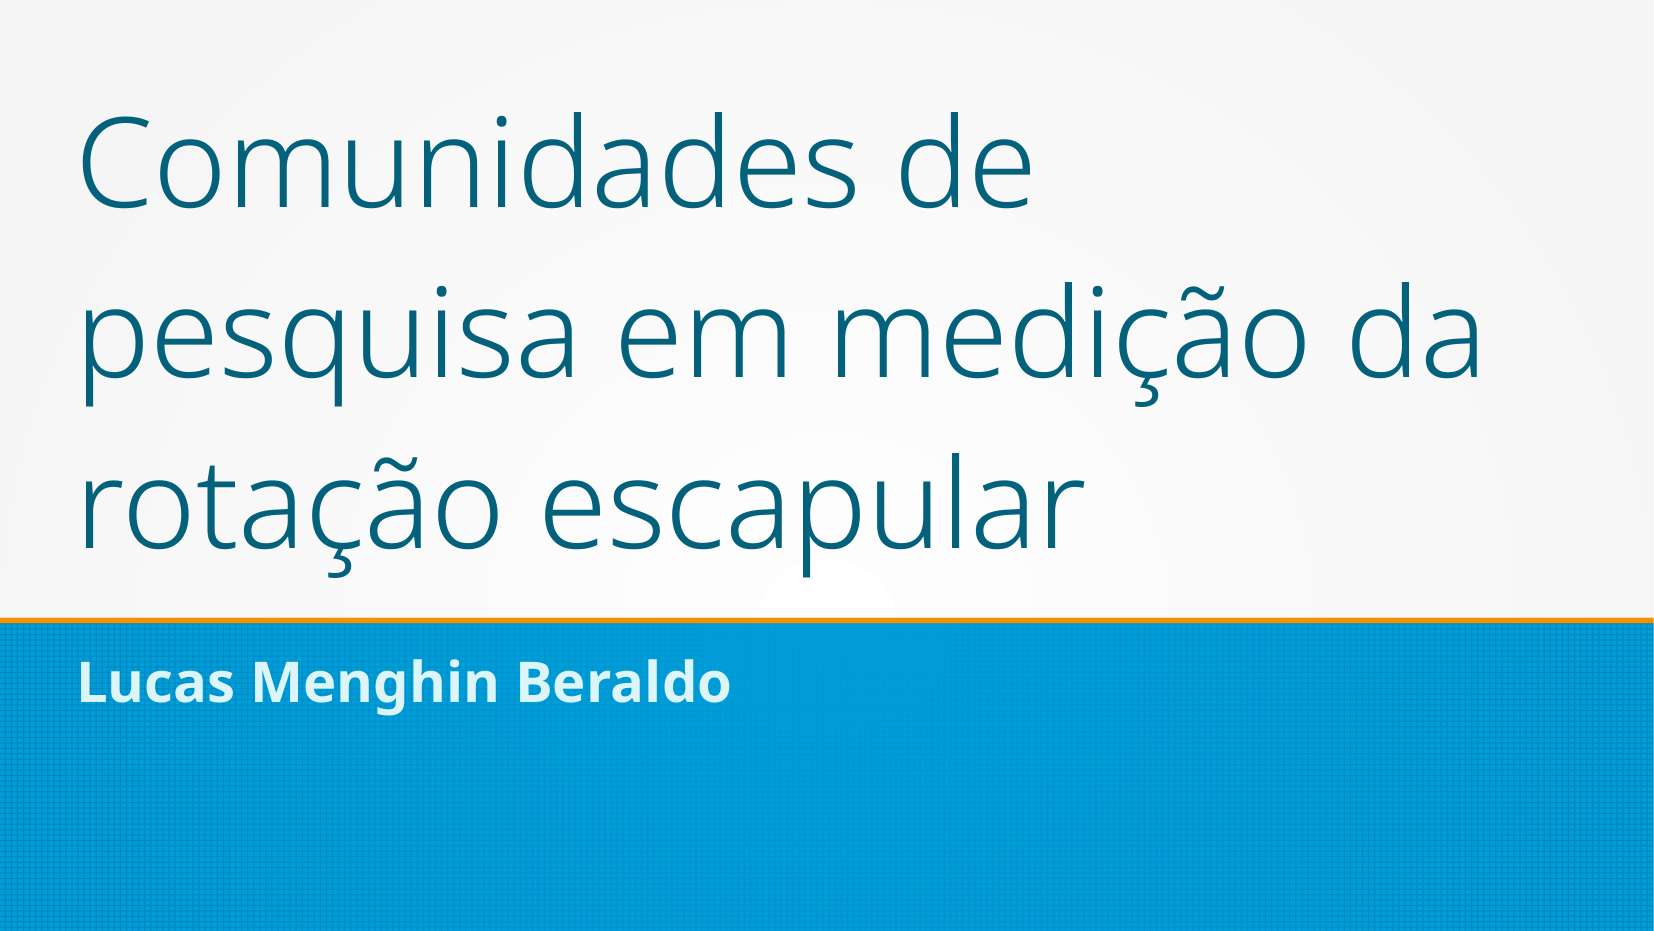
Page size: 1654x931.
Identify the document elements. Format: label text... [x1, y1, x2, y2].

title Comunidades de pesquisa em medição da rotação escapular [75, 37, 1564, 585]
subtitle Lucas Menghin Beraldo [76, 641, 1564, 833]
picture [0, 0, 1654, 623]
